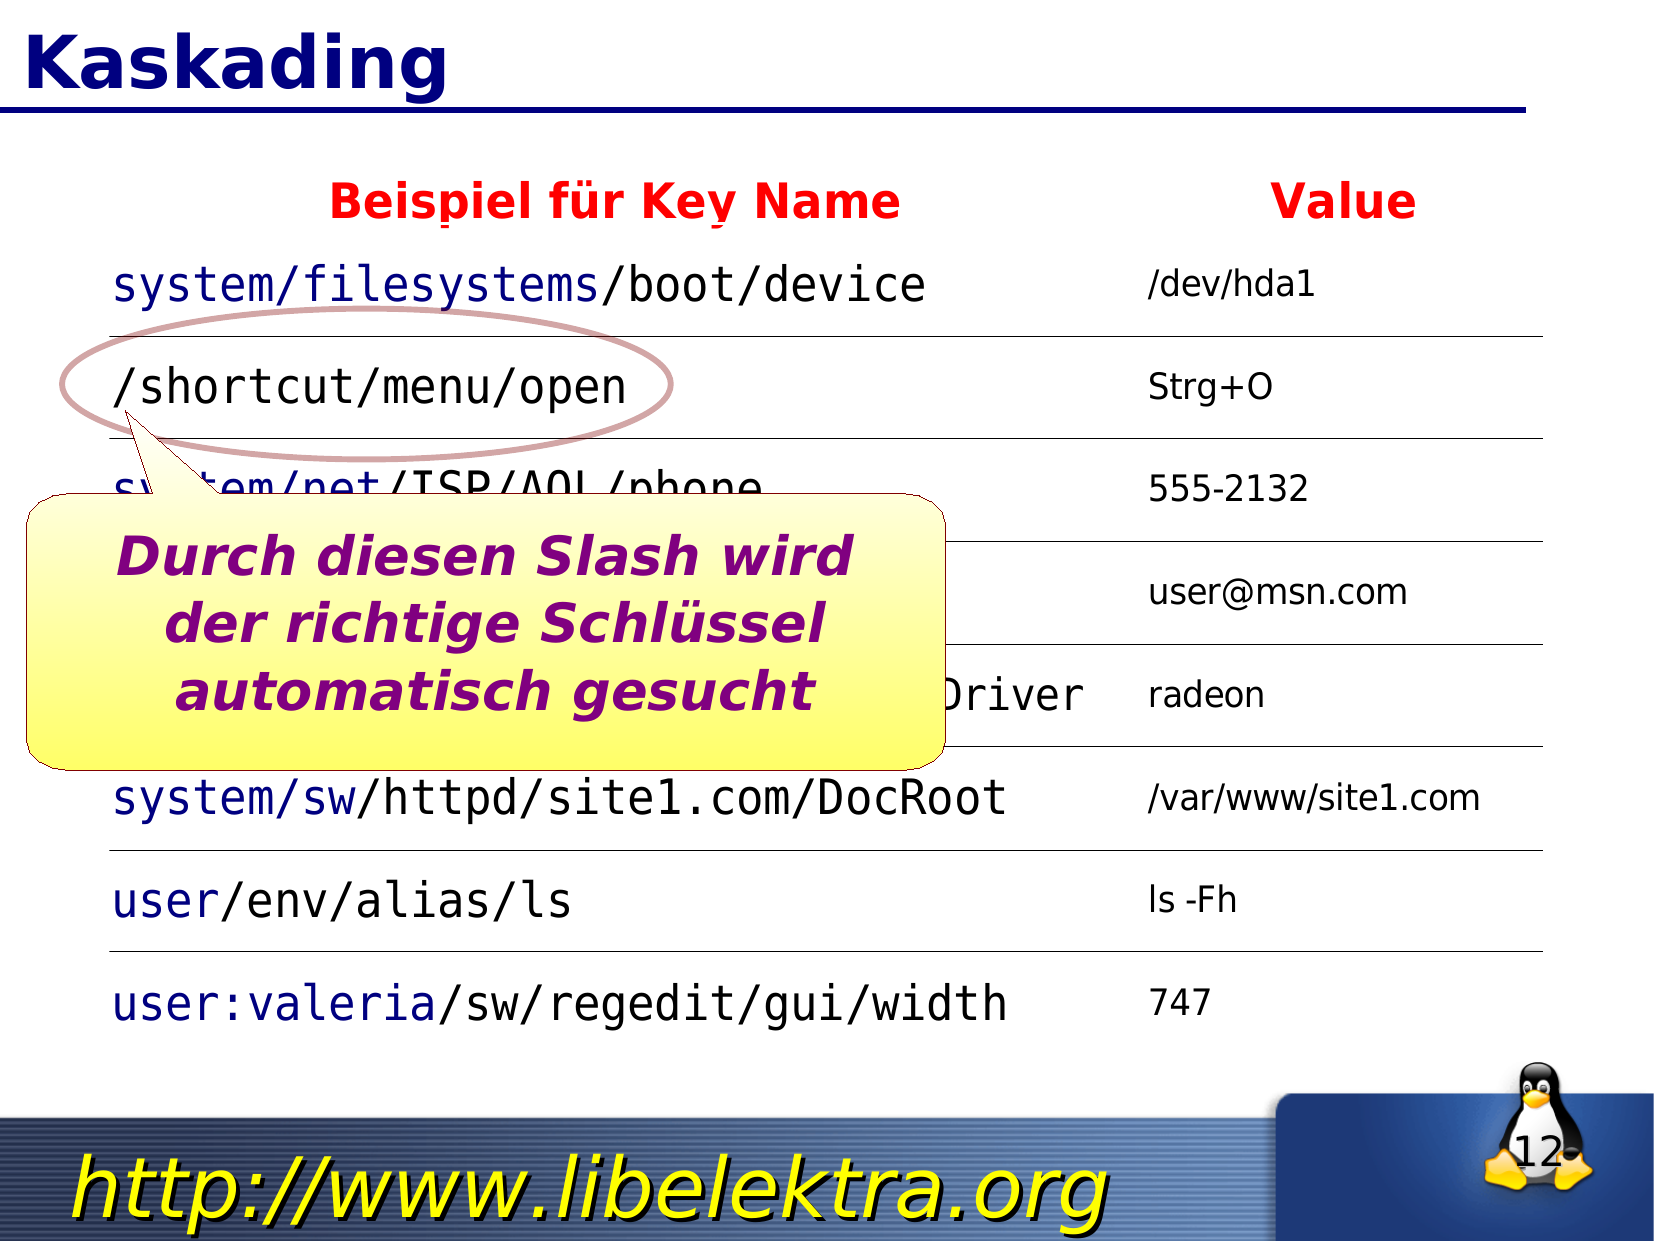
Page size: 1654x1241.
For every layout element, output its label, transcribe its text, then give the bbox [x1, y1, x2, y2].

chart [109, 174, 1545, 1057]
text_box <Nummer> [1312, 1122, 1566, 1178]
picture [0, 1061, 1654, 1241]
chart [109, 312, 667, 456]
text_box Durch diesen Slash wird der richtige Schlüssel automatisch gesucht [26, 410, 946, 771]
chart [109, 428, 152, 493]
text_box Kaskading [22, 14, 1611, 111]
